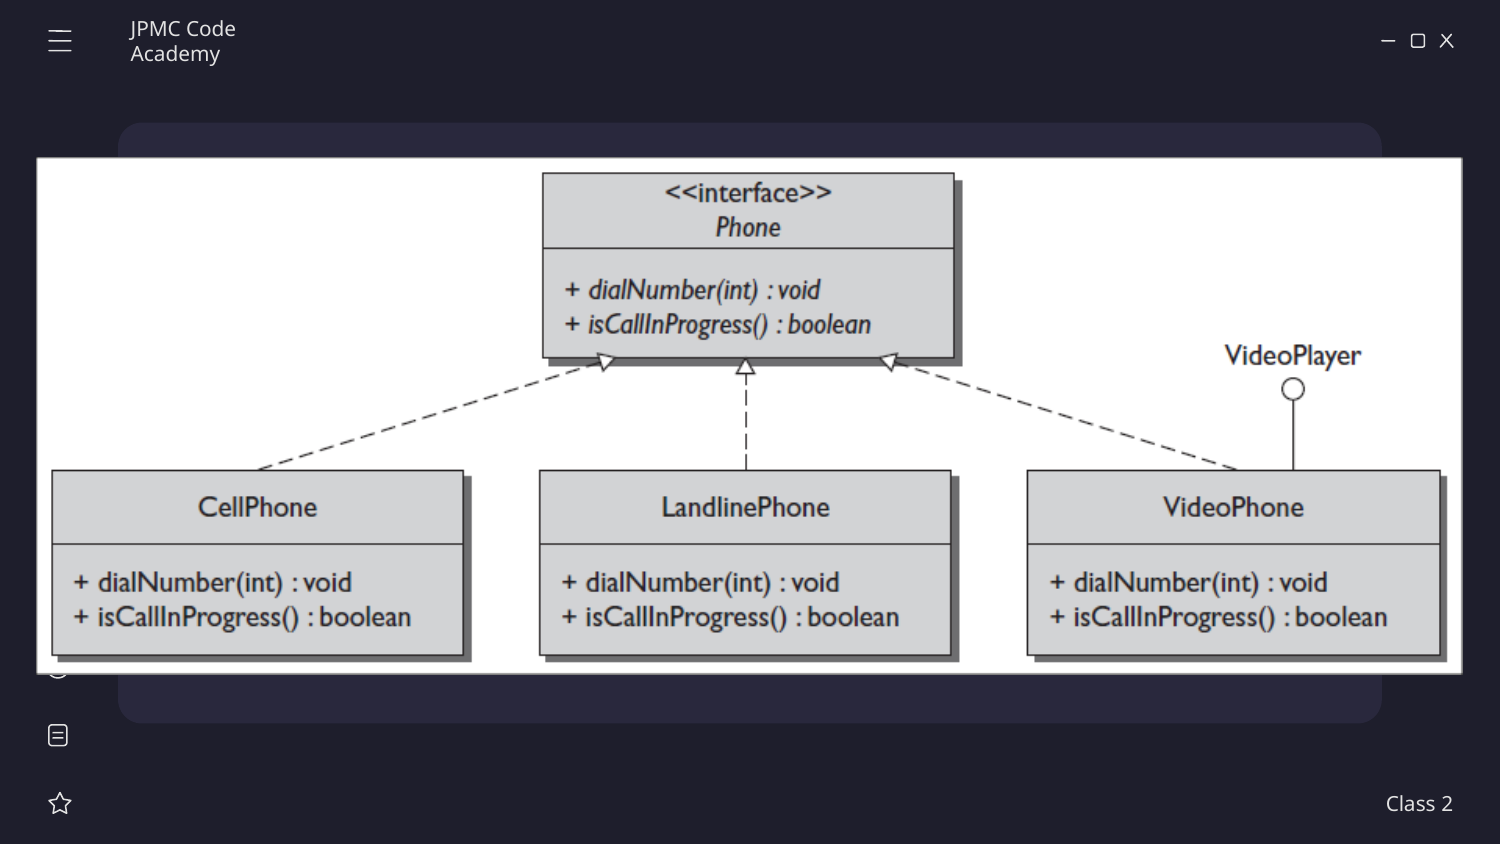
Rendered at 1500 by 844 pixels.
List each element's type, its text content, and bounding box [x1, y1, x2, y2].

picture [36, 157, 1463, 676]
subtitle Class 2 [1278, 780, 1453, 826]
subtitle JPMC Code Academy [130, 18, 306, 64]
